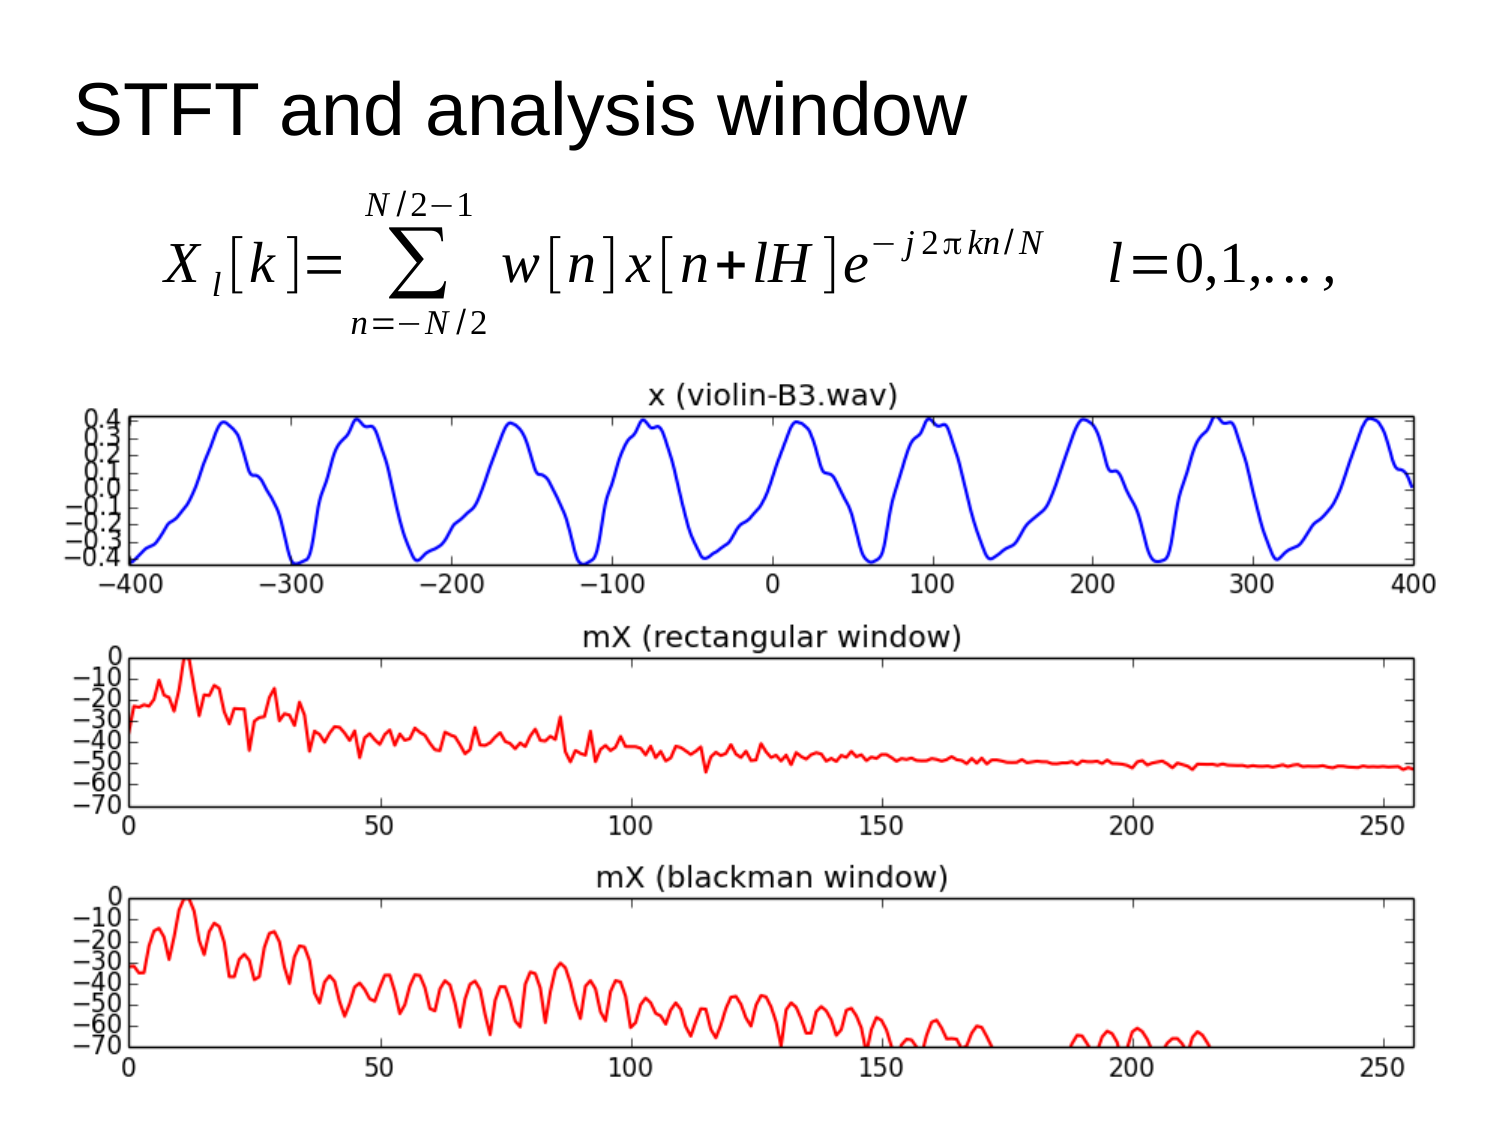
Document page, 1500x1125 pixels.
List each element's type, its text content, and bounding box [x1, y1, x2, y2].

chart [152, 185, 1343, 342]
title STFT and analysis window [73, 9, 1350, 198]
picture [37, 356, 1463, 1107]
